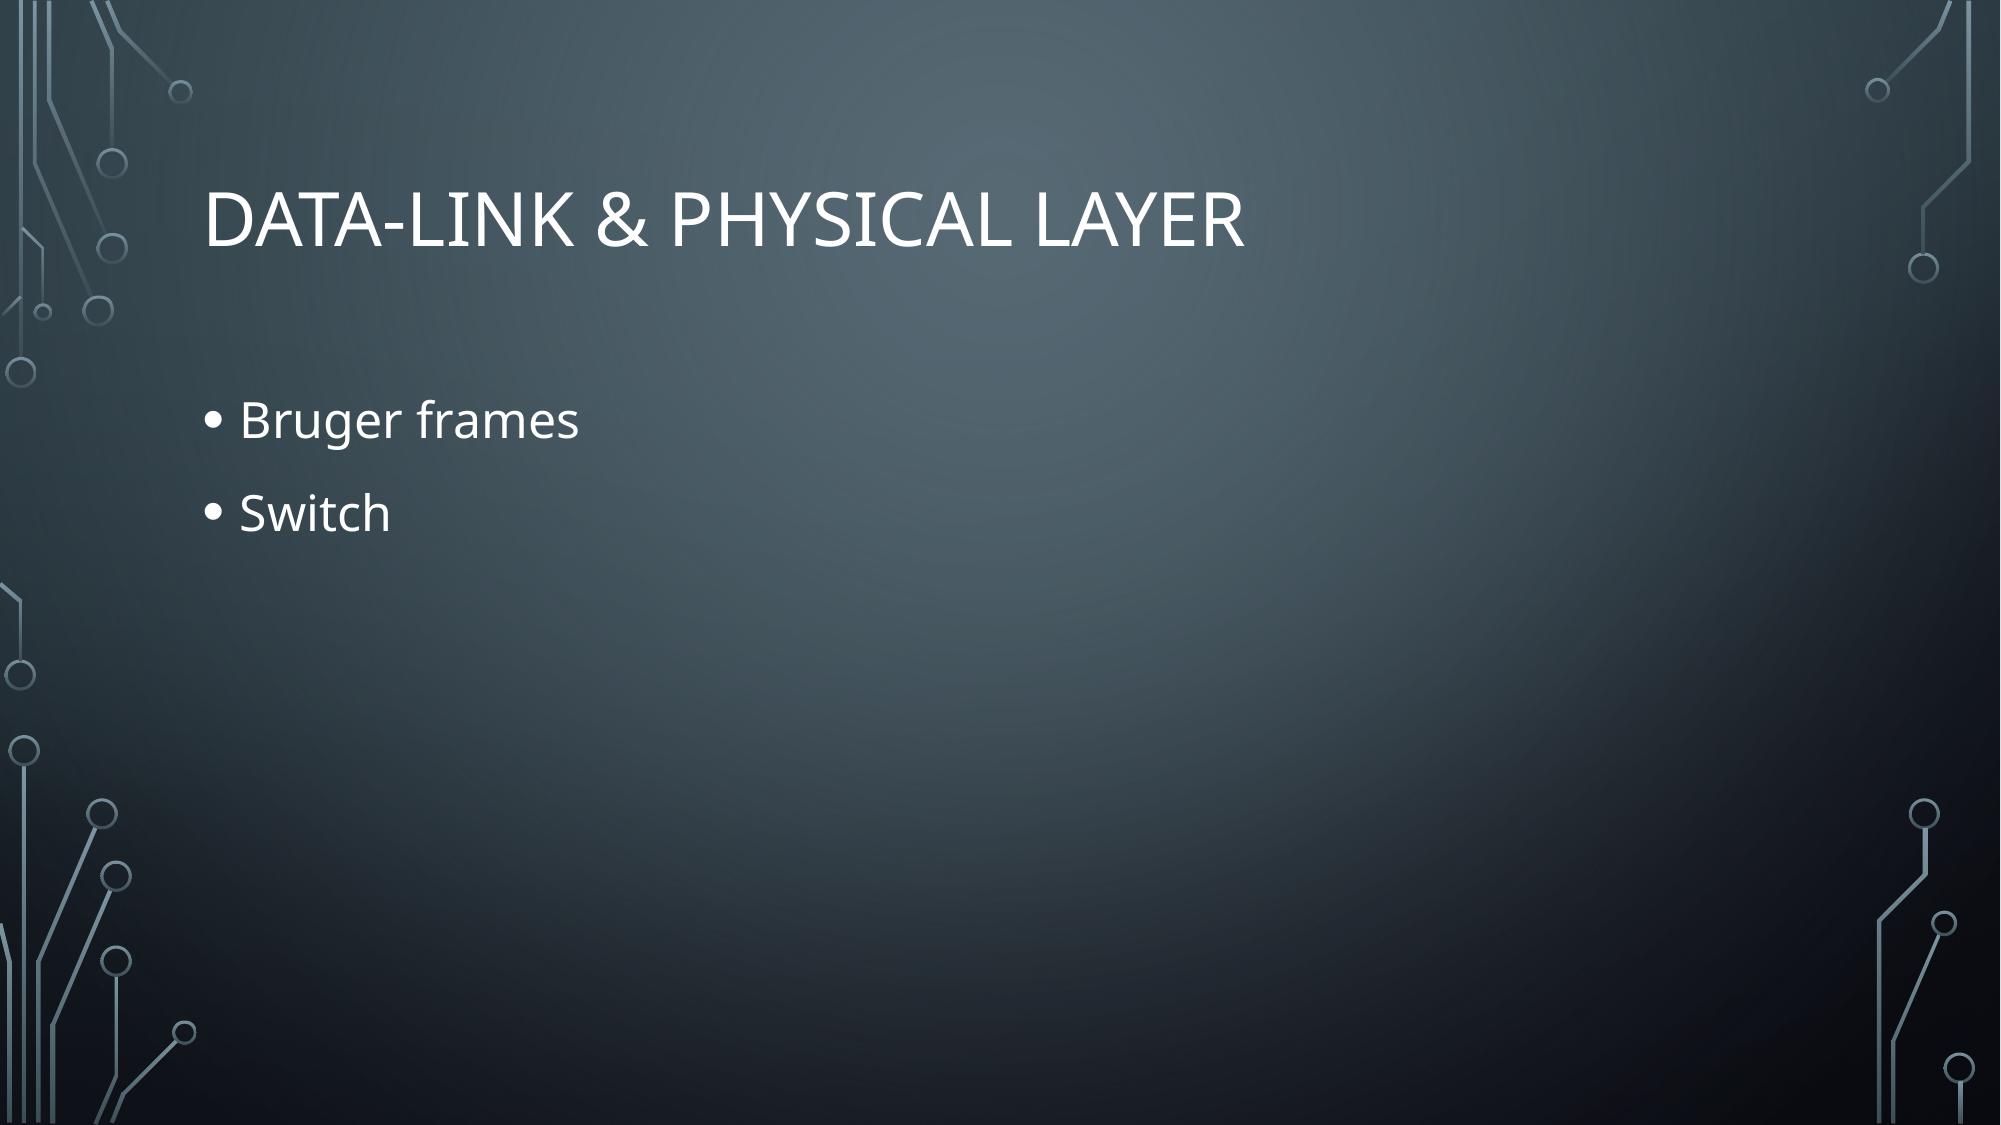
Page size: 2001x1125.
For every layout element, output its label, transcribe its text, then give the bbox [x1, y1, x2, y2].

list Bruger frames Switch [187, 369, 1813, 951]
title Data-link & Physical layer [187, 101, 1813, 344]
